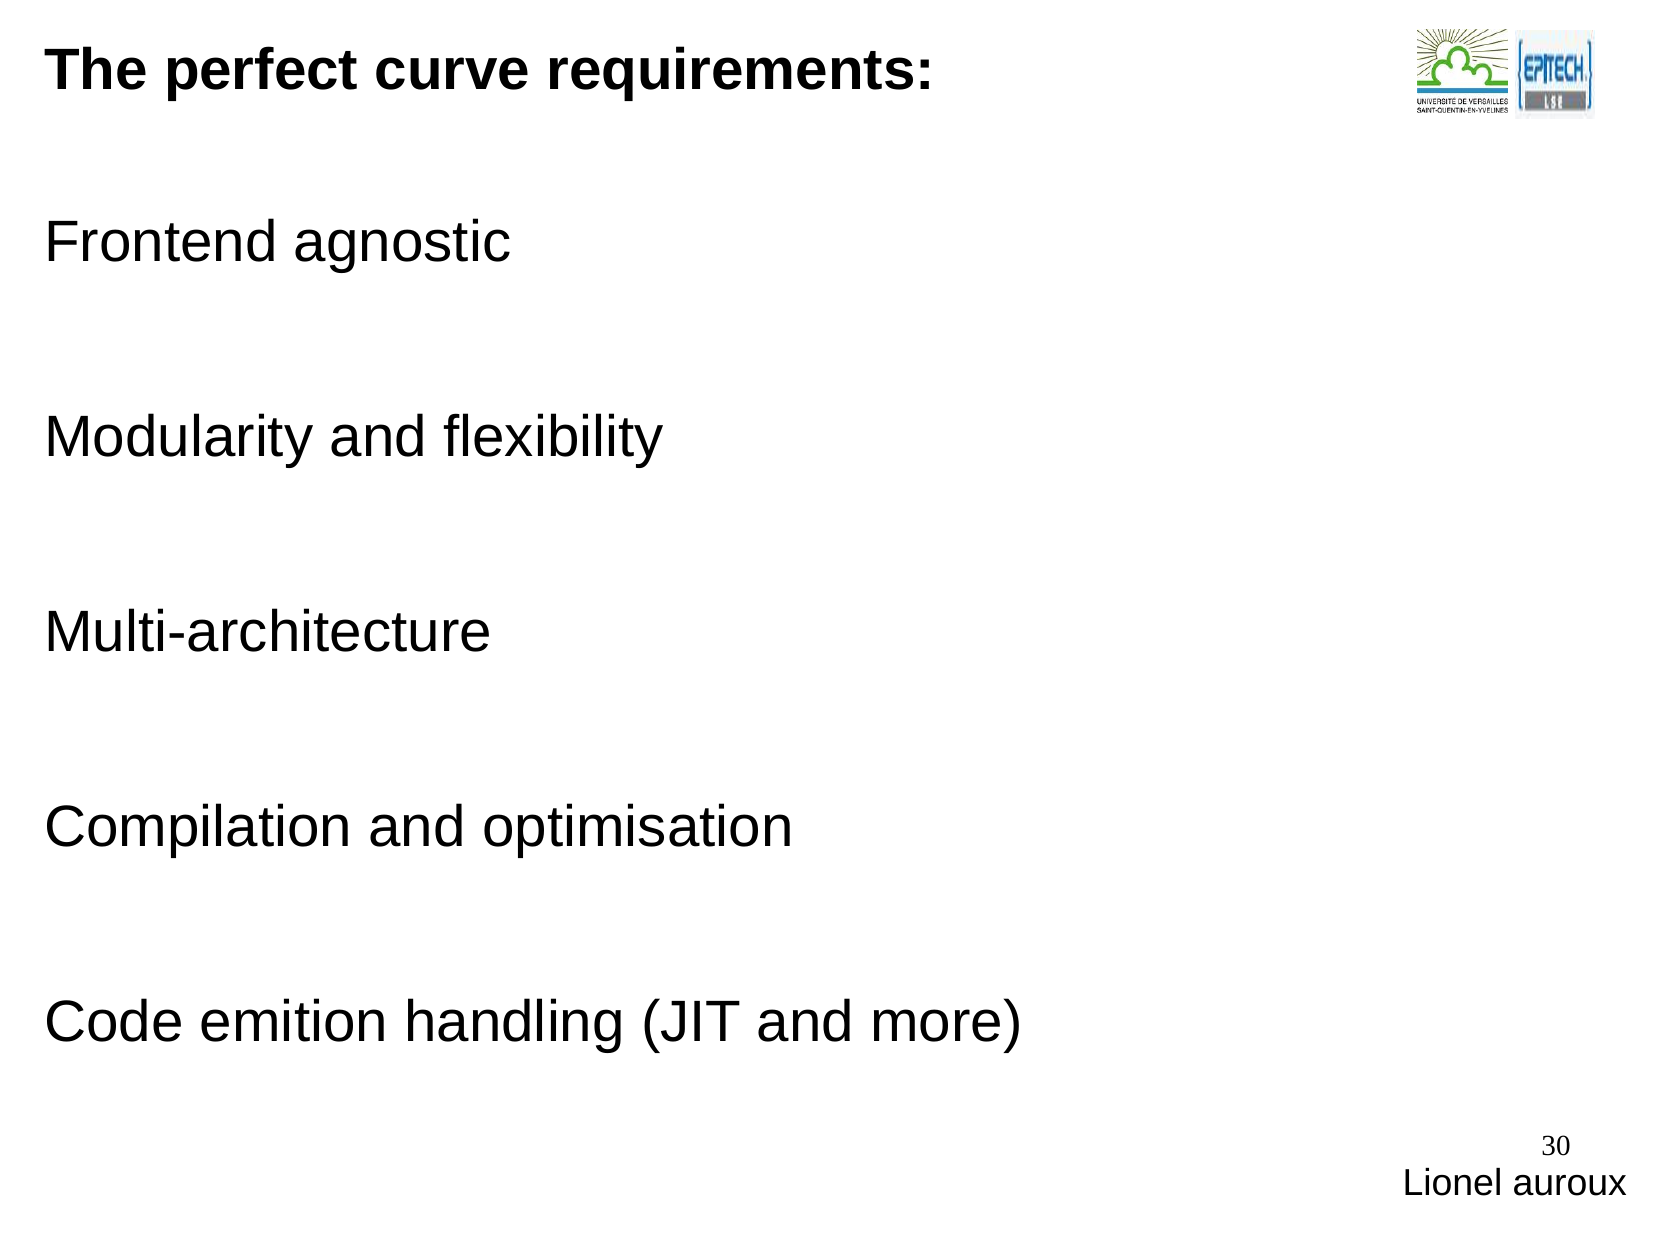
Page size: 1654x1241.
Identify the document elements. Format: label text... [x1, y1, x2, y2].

text_box The perfect curve requirements: Frontend agnostic Modularity and flexibility Multi-architecture Compilation and optimisation Code emition handling (JIT and more) [29, 29, 1625, 1188]
picture [1515, 30, 1595, 119]
picture [1417, 29, 1508, 113]
text_box Lionel auroux [1387, 1153, 1642, 1211]
